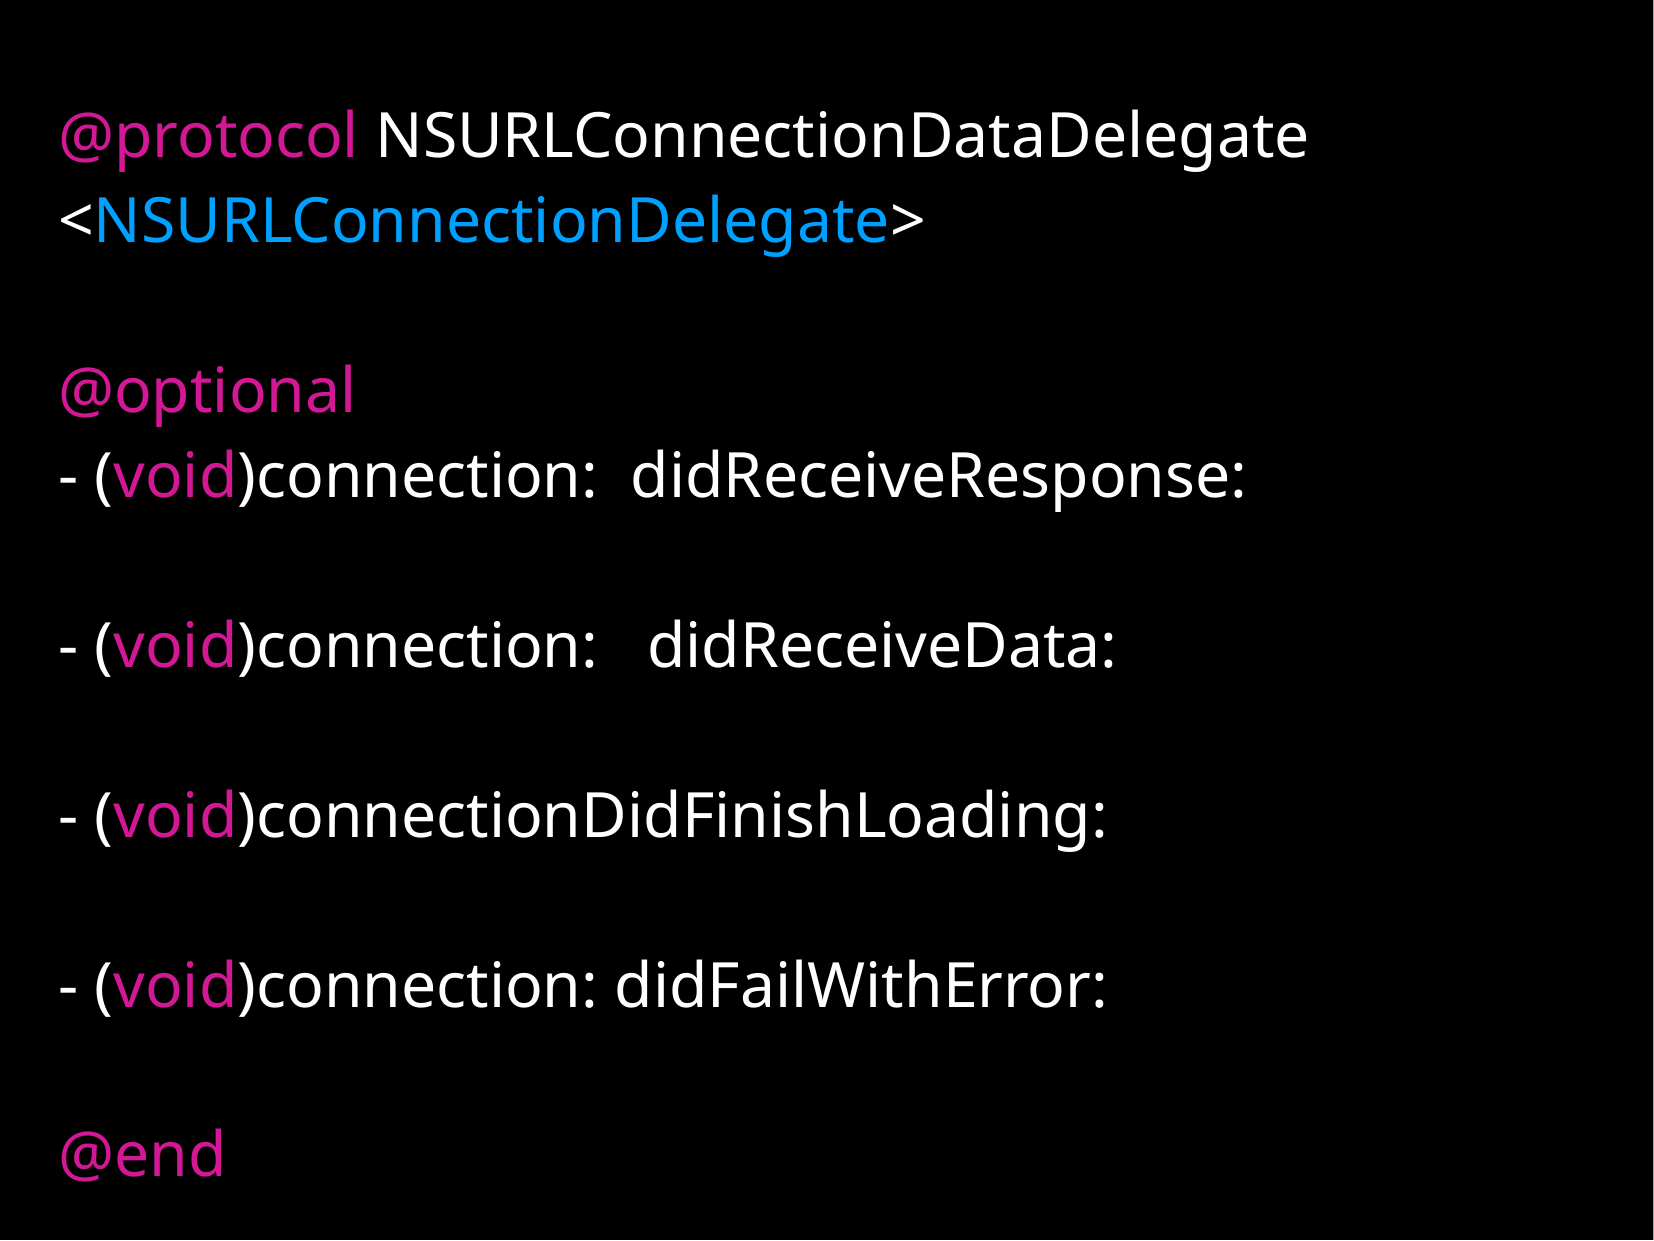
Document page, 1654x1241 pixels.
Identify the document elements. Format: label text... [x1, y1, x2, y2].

text_box @protocol NSURLConnectionDataDelegate <NSURLConnectionDelegate> @optional - (void)connection: didReceiveResponse: - (void)connection: didReceiveData: - (void)connectionDidFinishLoading: - (void)connection: didFailWithError: @end [43, 83, 1603, 1187]
